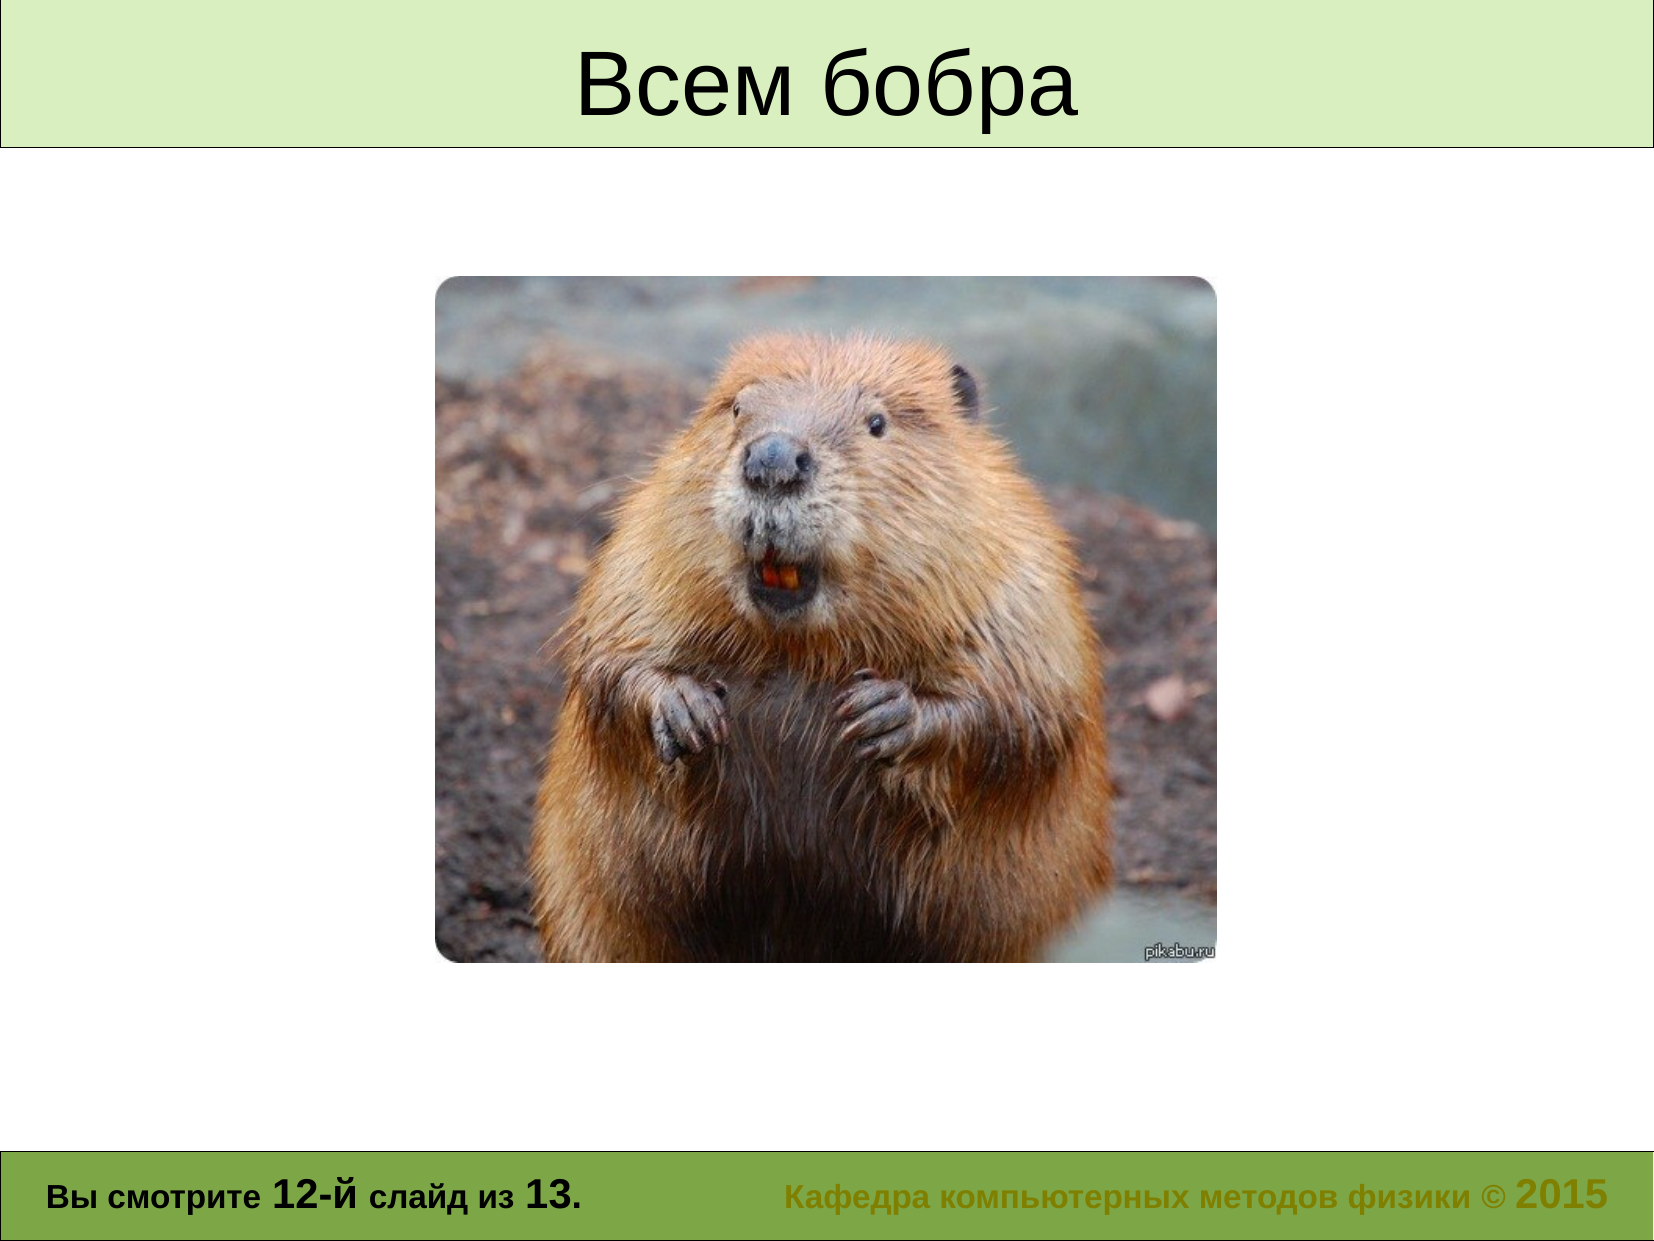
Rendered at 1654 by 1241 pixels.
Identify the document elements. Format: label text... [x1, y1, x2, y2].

picture [435, 276, 1217, 963]
title Всем бобра [82, 32, 1571, 136]
